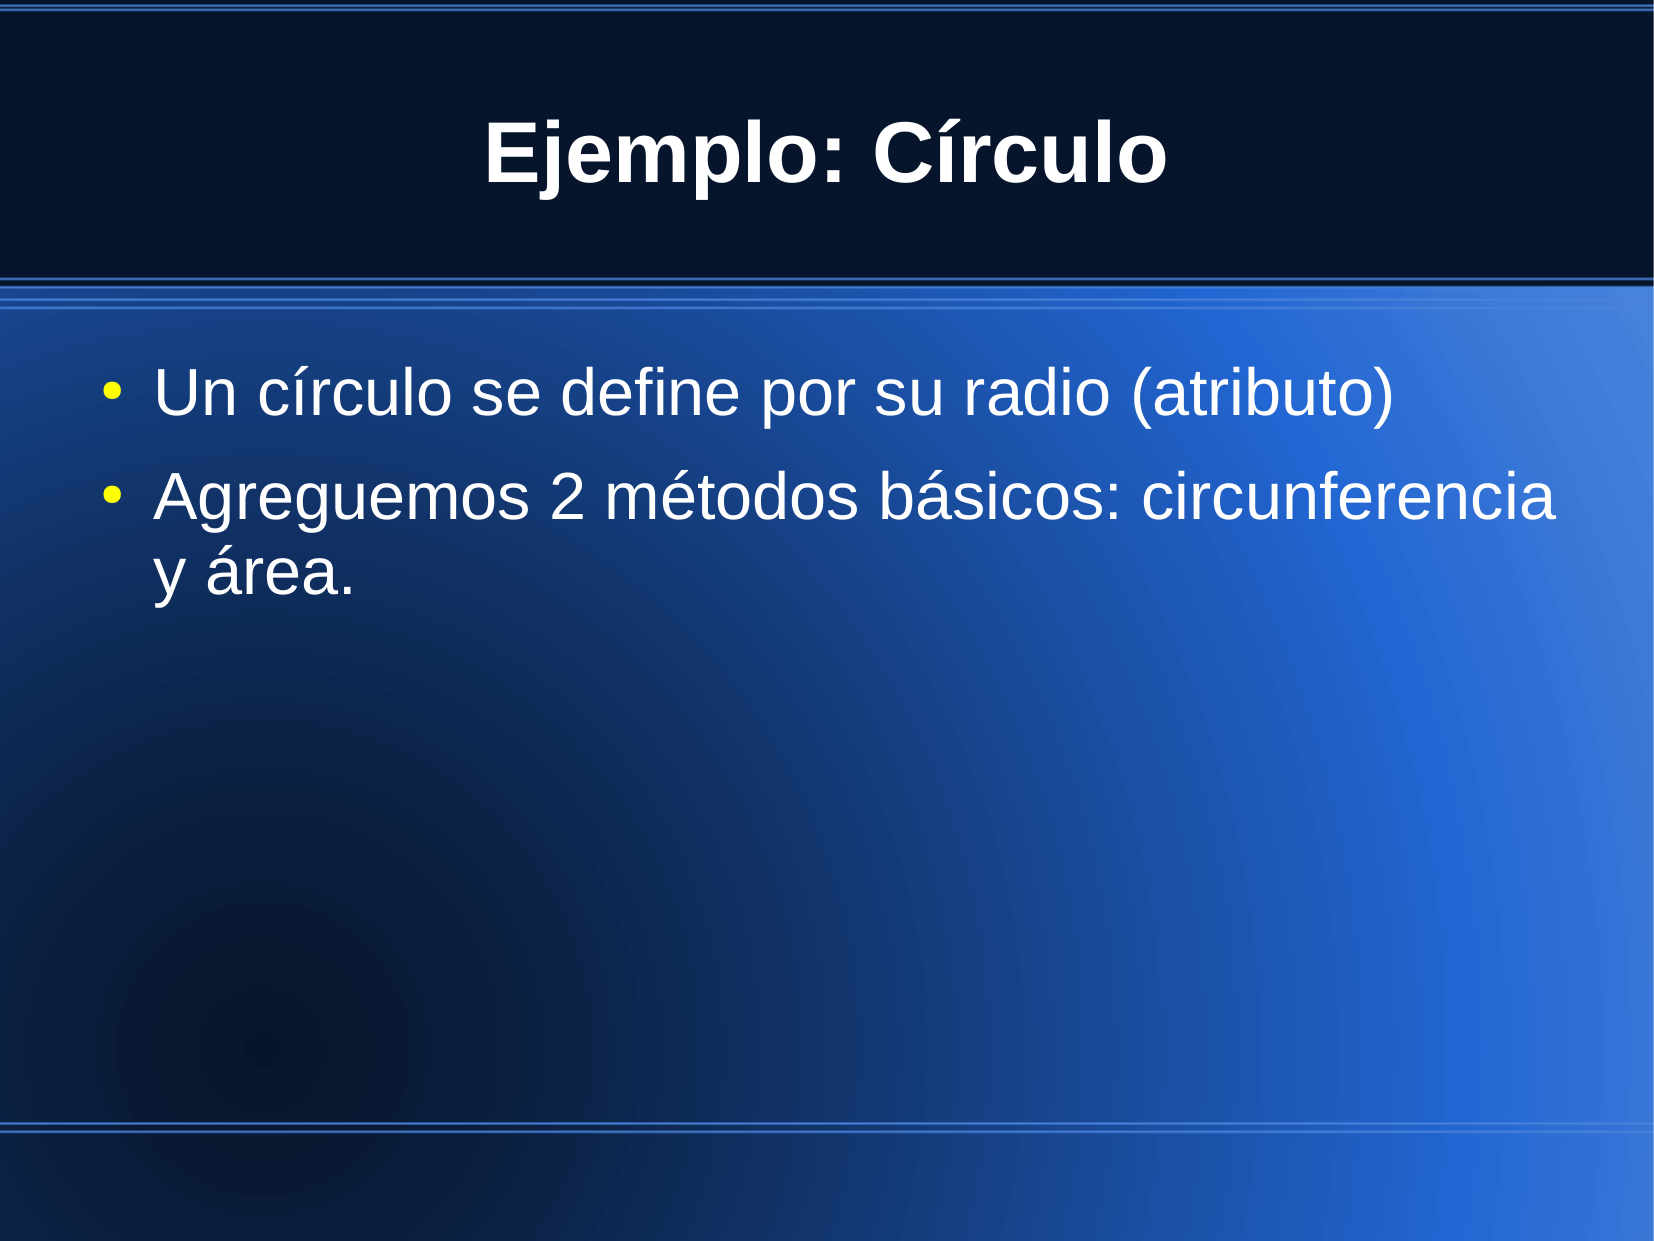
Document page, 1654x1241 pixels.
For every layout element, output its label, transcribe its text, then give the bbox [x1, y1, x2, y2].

picture [0, 0, 1654, 1241]
list Un círculo se define por su radio (atributo) Agreguemos 2 métodos básicos: circunferencia y área. [82, 355, 1571, 1075]
title Ejemplo: Círculo [82, 49, 1571, 257]
